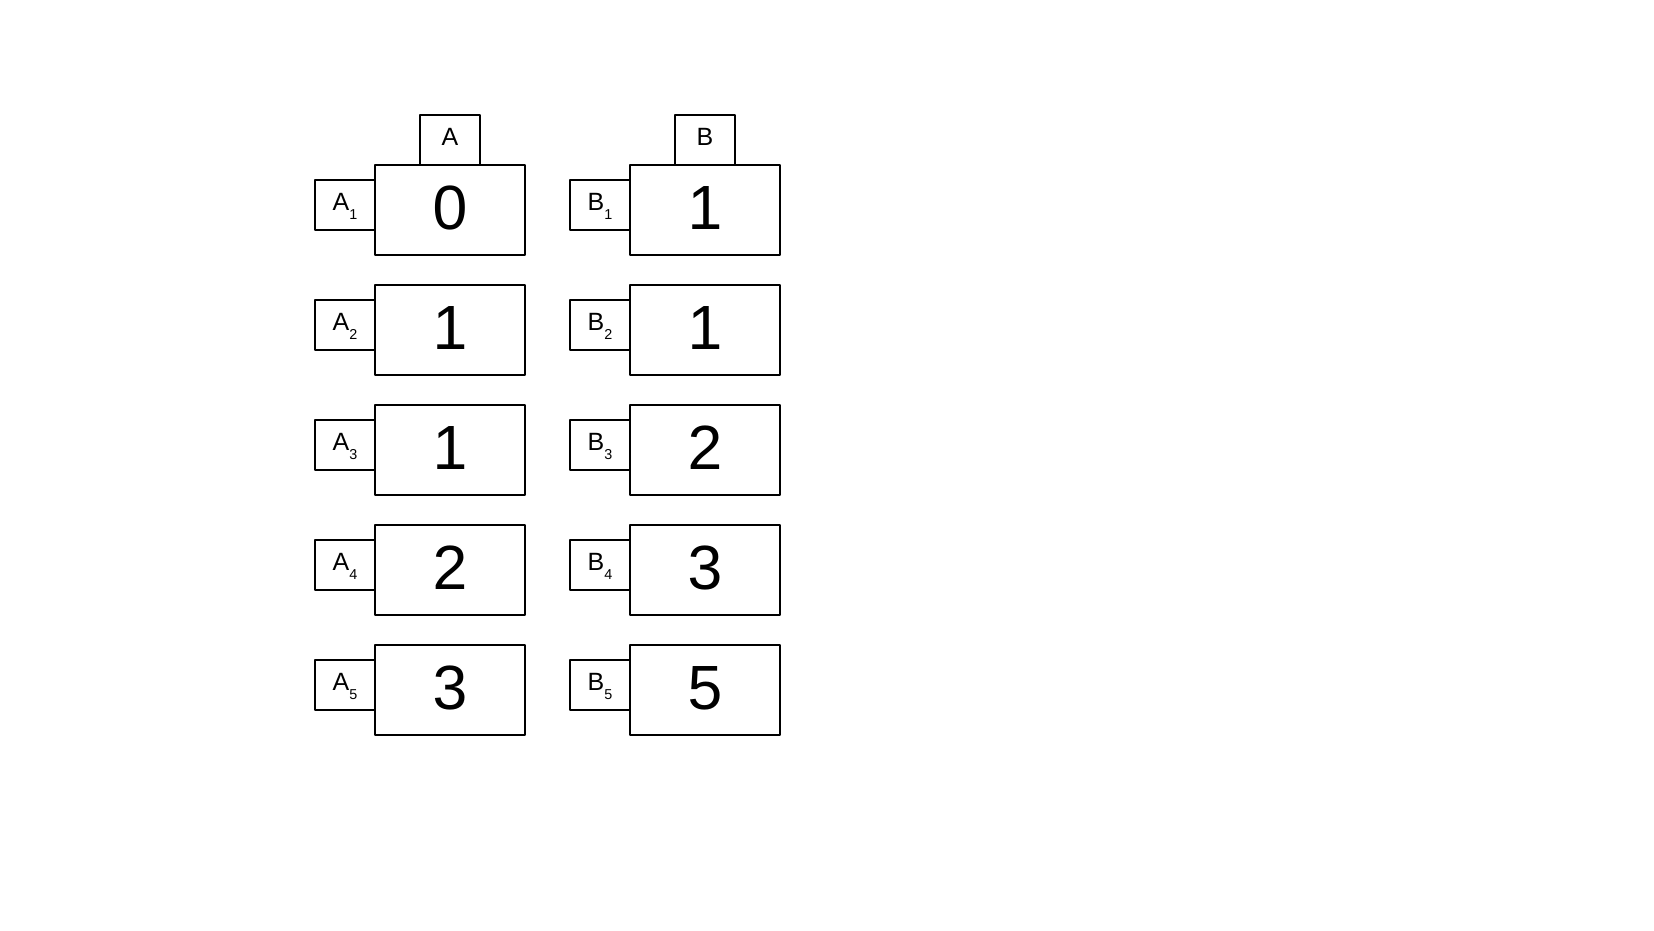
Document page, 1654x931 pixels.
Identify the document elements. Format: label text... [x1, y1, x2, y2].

text_box B1 [570, 180, 631, 231]
text_box 1 [375, 285, 526, 376]
text_box 2 [630, 405, 781, 496]
text_box A1 [315, 180, 376, 231]
text_box B4 [570, 540, 631, 591]
text_box 5 [630, 645, 781, 736]
text_box A [420, 114, 481, 166]
text_box A5 [315, 660, 376, 711]
text_box B [675, 114, 736, 166]
text_box 2 [375, 525, 526, 616]
text_box 1 [630, 165, 781, 256]
text_box B3 [570, 420, 631, 471]
text_box 1 [375, 405, 526, 496]
text_box B2 [570, 300, 631, 351]
text_box 3 [375, 645, 526, 736]
text_box A3 [315, 420, 376, 471]
text_box 3 [630, 525, 781, 616]
text_box 0 [375, 165, 526, 256]
text_box A4 [315, 540, 376, 591]
text_box A2 [315, 300, 376, 351]
text_box B5 [570, 660, 631, 711]
text_box 1 [630, 285, 781, 376]
